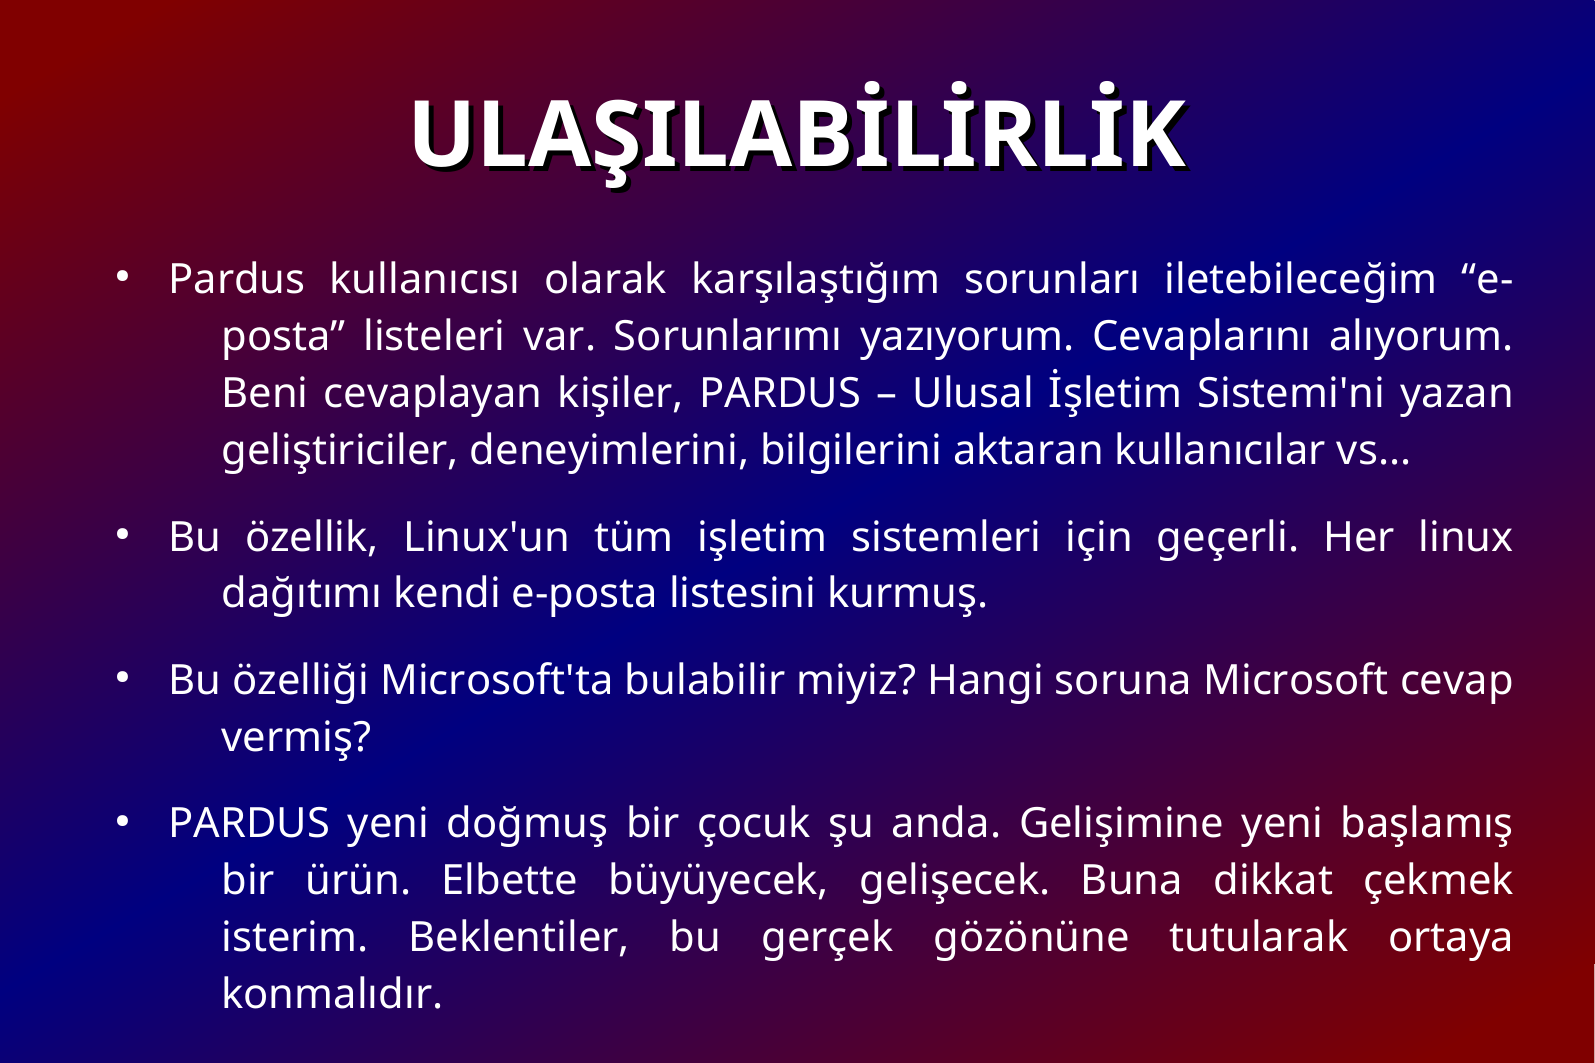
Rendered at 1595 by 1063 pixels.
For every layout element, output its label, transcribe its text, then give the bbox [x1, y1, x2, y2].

list Pardus kullanıcısı olarak karşılaştığım sorunları iletebileceğim “e-posta” listeleri var. Sorunlarımı yazıyorum. Cevaplarını alıyorum. Beni cevaplayan kişiler, PARDUS – Ulusal İşletim Sistemi'ni yazan geliştiriciler, deneyimlerini, bilgilerini aktaran kullanıcılar vs... Bu özellik, Linux'un tüm işletim sistemleri için geçerli. Her linux dağıtımı kendi e-posta listesini kurmuş. Bu özelliği Microsoft'ta bulabilir miyiz? Hangi soruna Microsoft cevap vermiş? PARDUS yeni doğmuş bir çocuk şu anda. Gelişimine yeni başlamış bir ürün. Elbette büyüyecek, gelişecek. Buna dikkat çekmek isterim. Beklentiler, bu gerçek gözönüne tutularak ortaya konmalıdır. [79, 248, 1515, 951]
title ULAŞILABİLİRLİK [79, 42, 1515, 220]
